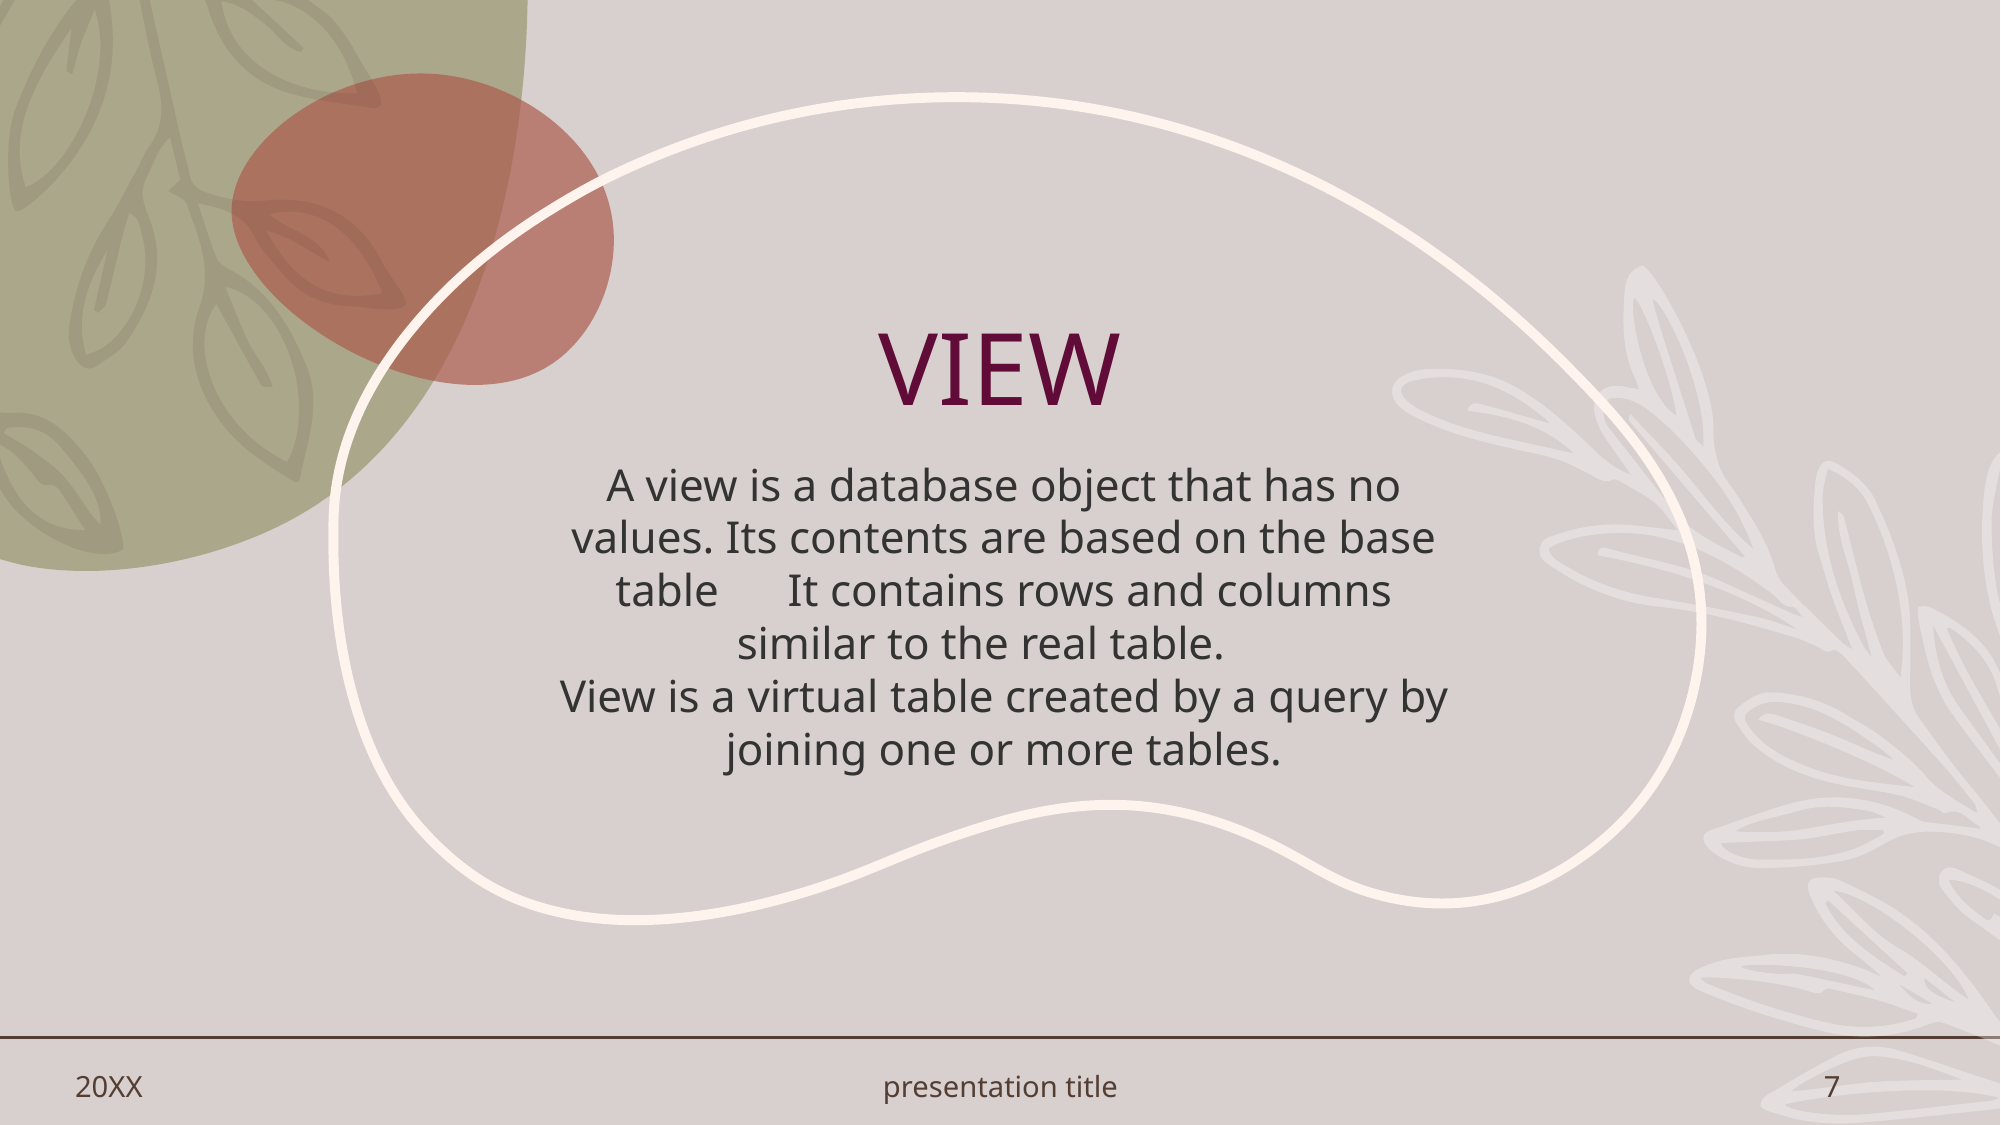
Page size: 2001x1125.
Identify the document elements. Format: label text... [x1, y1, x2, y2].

text_box 20XX [60, 1060, 222, 1112]
list A view is a database object that has no values. Its contents are based on the base table It contains rows and columns similar to the real table. View is a virtual table created by a query by joining one or more tables. [77, 449, 1918, 1011]
text_box presentation title [718, 1060, 1283, 1112]
title View [60, 37, 1932, 425]
text_box [1808, 1060, 1971, 1112]
